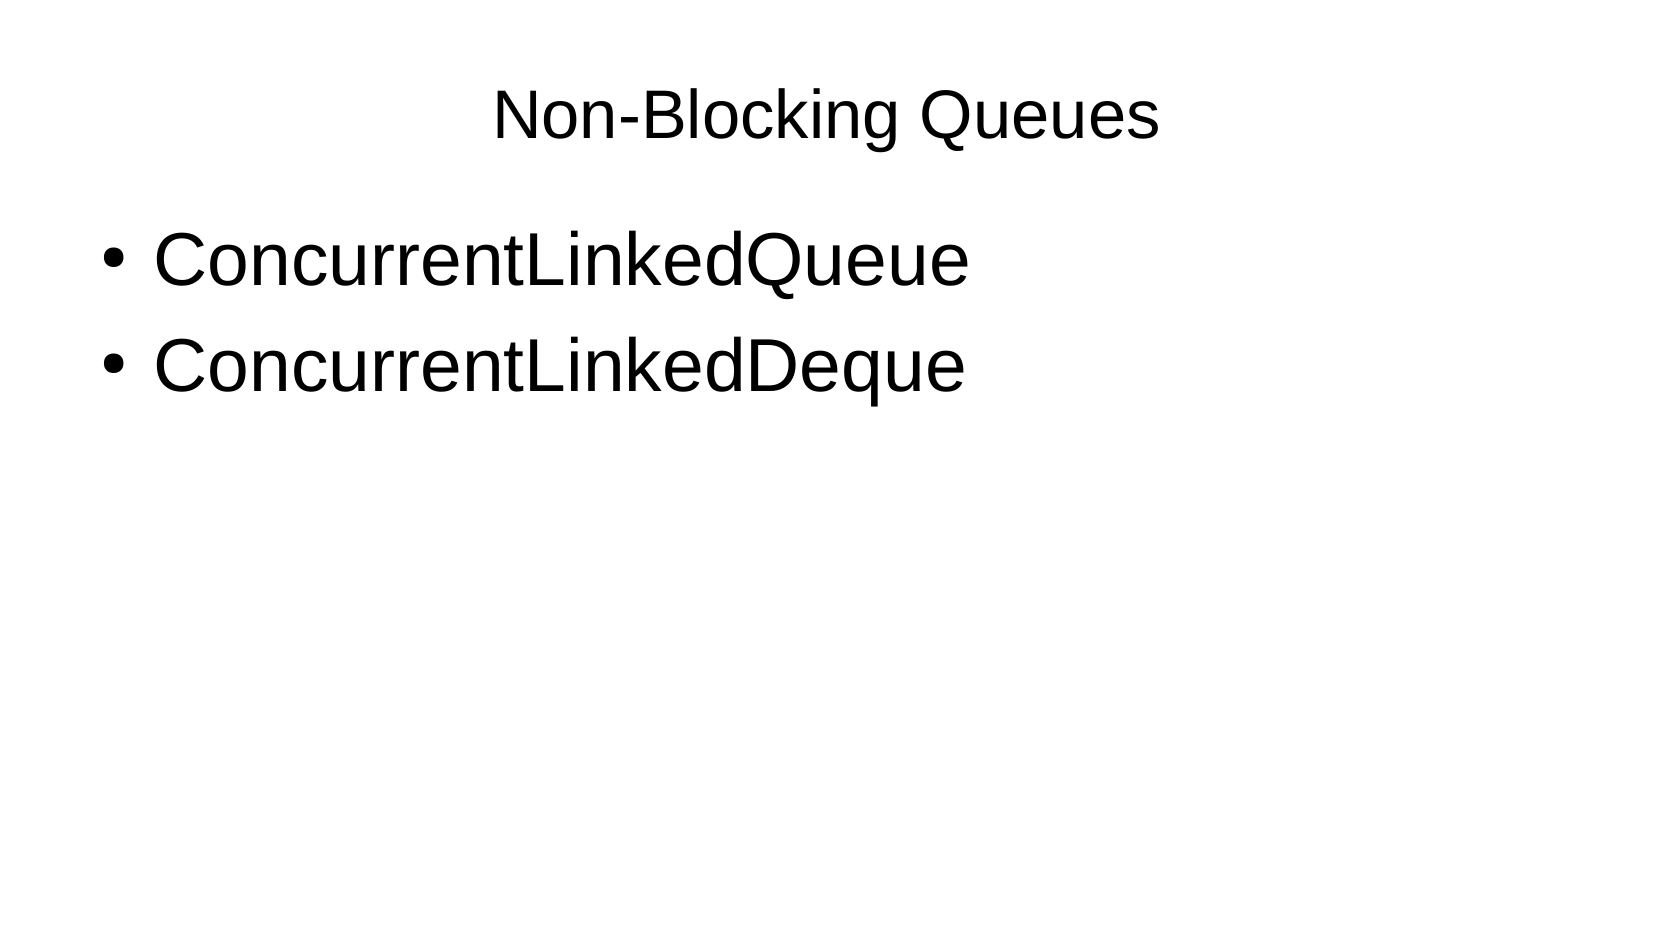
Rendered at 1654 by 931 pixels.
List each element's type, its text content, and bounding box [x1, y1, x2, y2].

title Non-Blocking Queues [82, 36, 1571, 193]
list ConcurrentLinkedQueue ConcurrentLinkedDeque [82, 217, 1571, 757]
